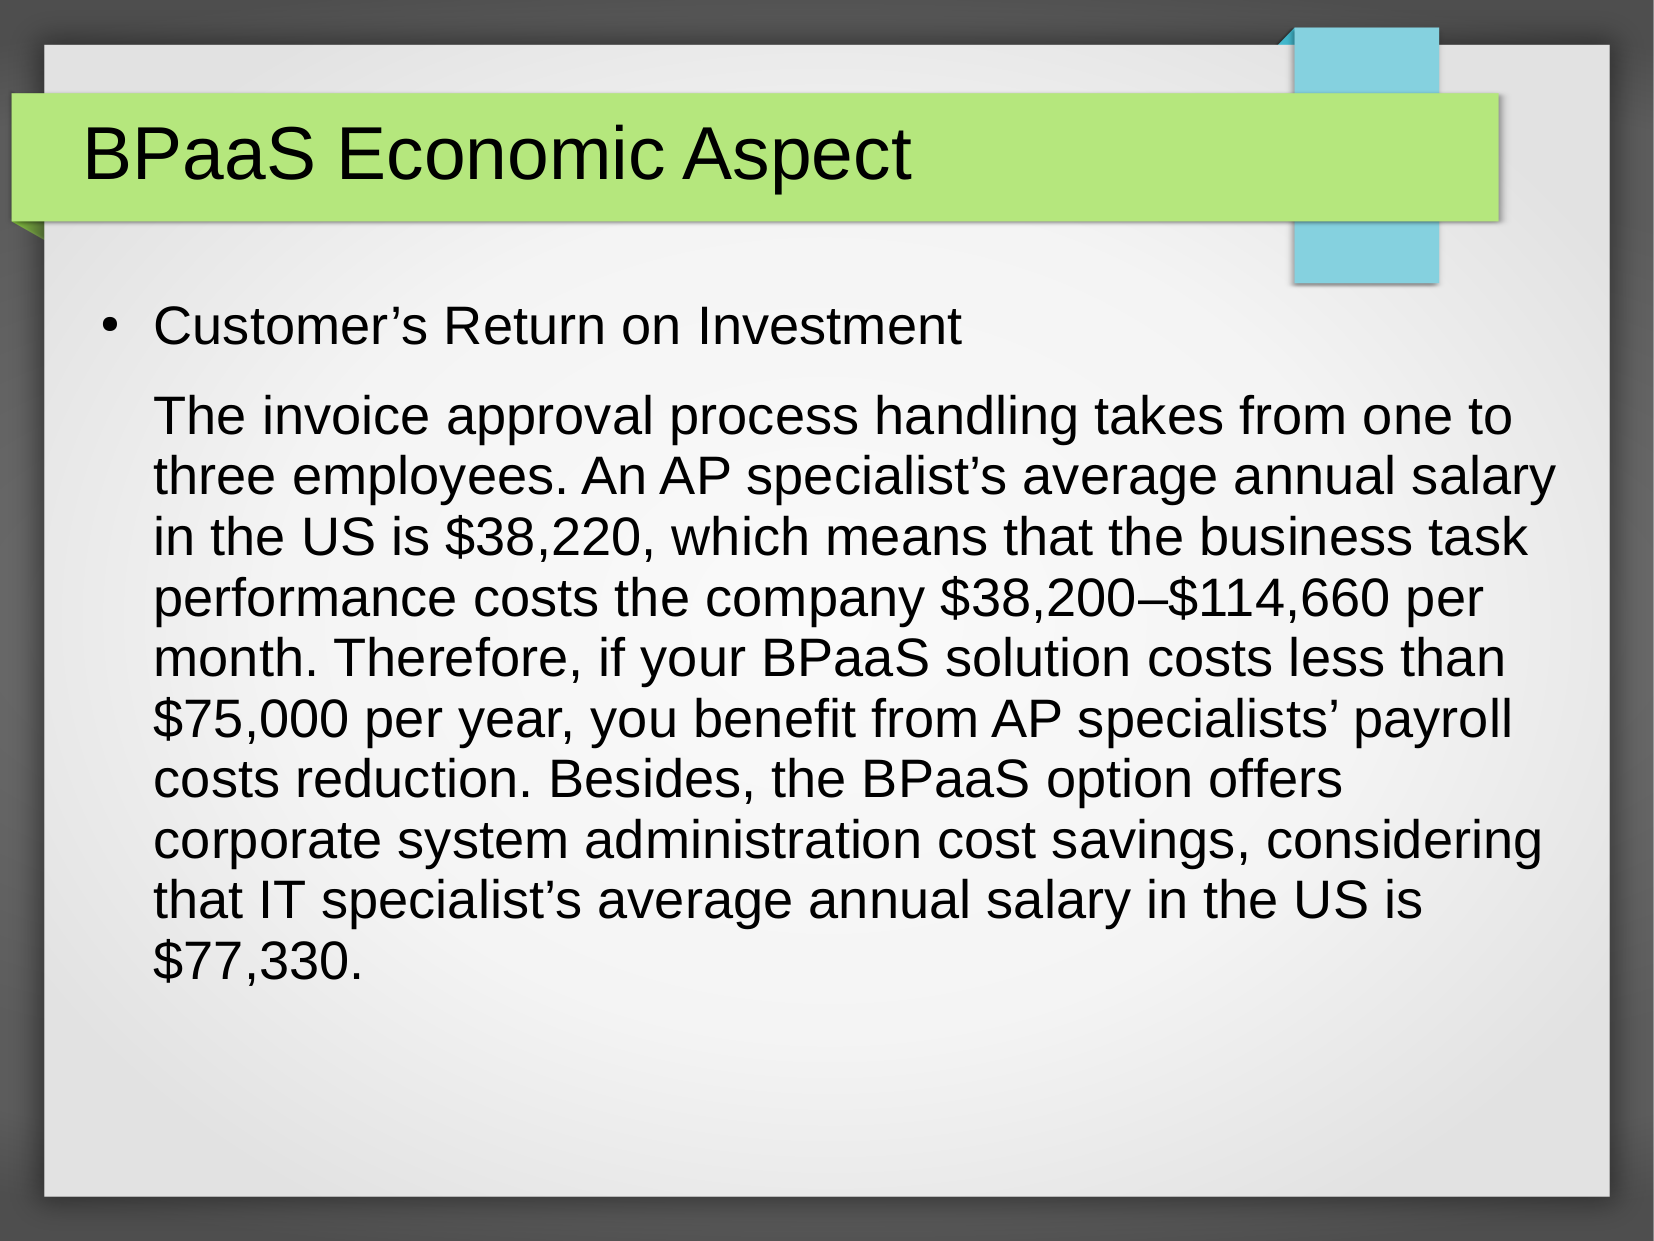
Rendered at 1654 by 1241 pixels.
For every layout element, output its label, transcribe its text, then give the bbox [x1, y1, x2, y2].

list Customer’s Return on Investment The invoice approval process handling takes from one to three employees. An AP specialist’s average annual salary in the US is $38,220, which means that the business task performance costs the company $38,200­­­–$114,660 per month. Therefore, if your BPaaS solution costs less than $75,000 per year, you benefit from AP specialists’ payroll costs reduction. Besides, the BPaaS option offers corporate system administration cost savings, considering that IT specialist’s average annual salary in the US is $77,330. [82, 295, 1571, 1015]
title BPaaS Economic Aspect [82, 94, 1264, 213]
picture [0, 0, 1654, 1241]
